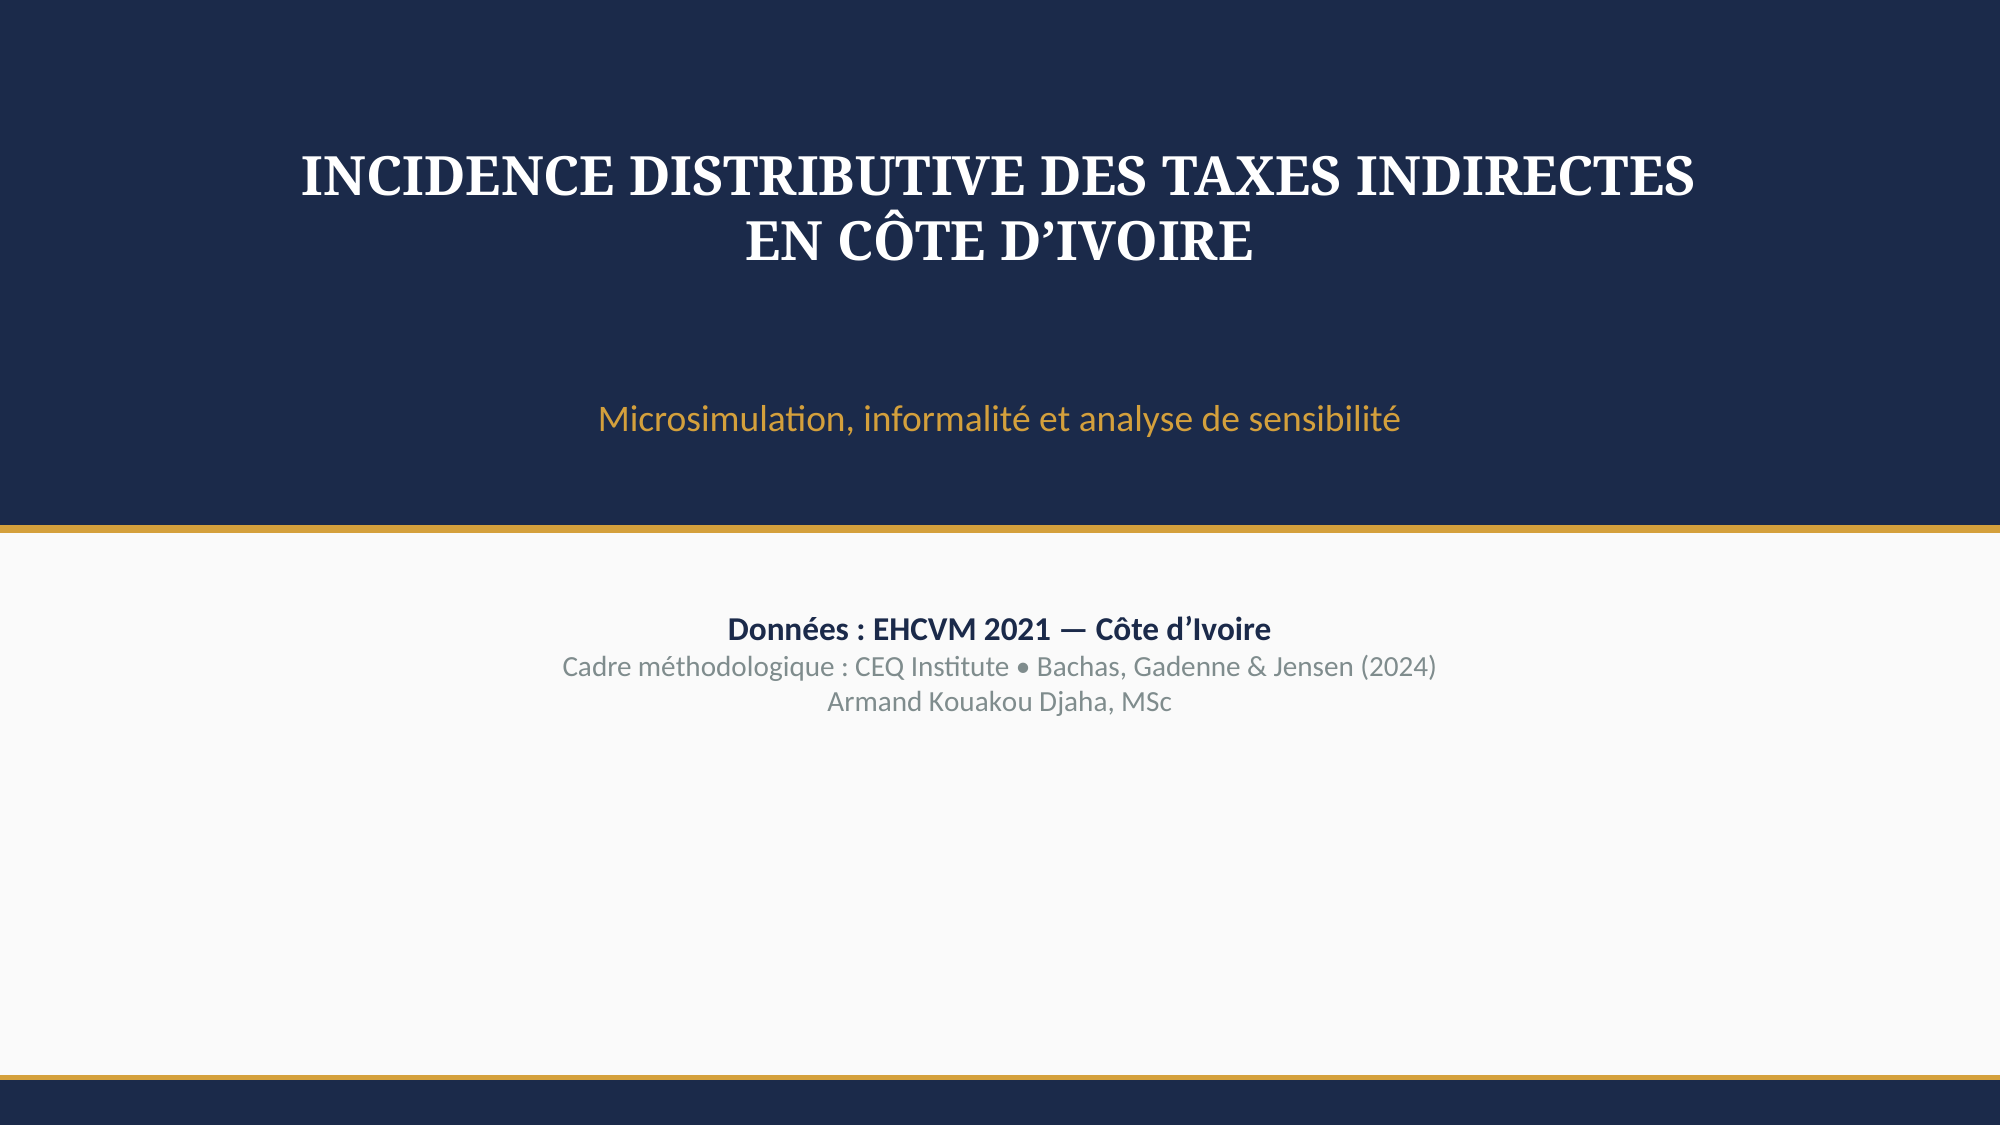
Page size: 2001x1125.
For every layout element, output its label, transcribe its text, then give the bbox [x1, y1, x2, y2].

text_box INCIDENCE DISTRIBUTIVE DES TAXES INDIRECTES EN CÔTE D’IVOIRE [75, 75, 1925, 338]
text_box Microsimulation, informalité et analyse de sensibilité [75, 360, 1925, 473]
text_box [0, 0, 2000, 533]
text_box Données : EHCVM 2021 — Côte d’Ivoire Cadre méthodologique : CEQ Institute • Bachas, Gadenne & Jensen (2024) Armand Kouakou Djaha, MSc [75, 600, 1925, 900]
